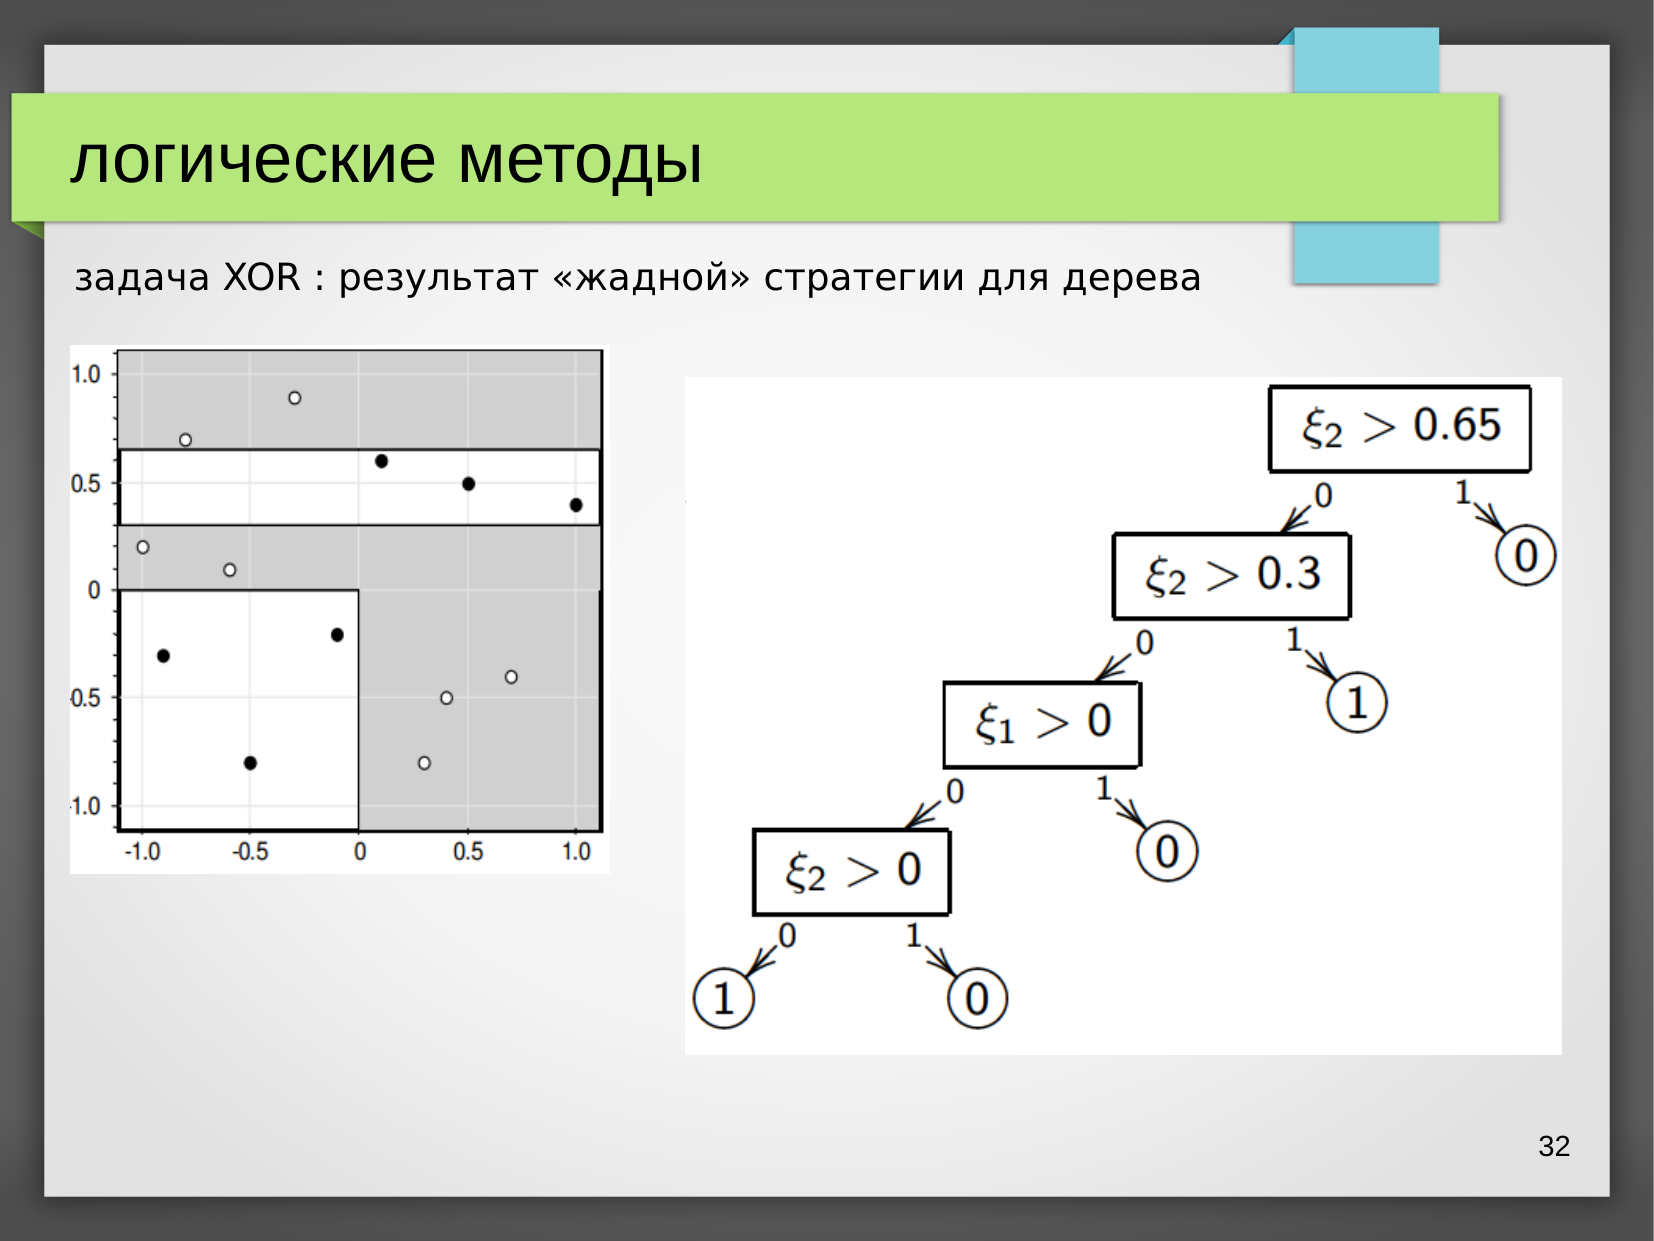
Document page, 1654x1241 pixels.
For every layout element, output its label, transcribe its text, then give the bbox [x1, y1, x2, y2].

picture [0, 0, 1654, 1241]
text_box задача XOR : результат «жадной» стратегии для дерева [59, 248, 1312, 307]
title логические методы [70, 118, 1205, 199]
